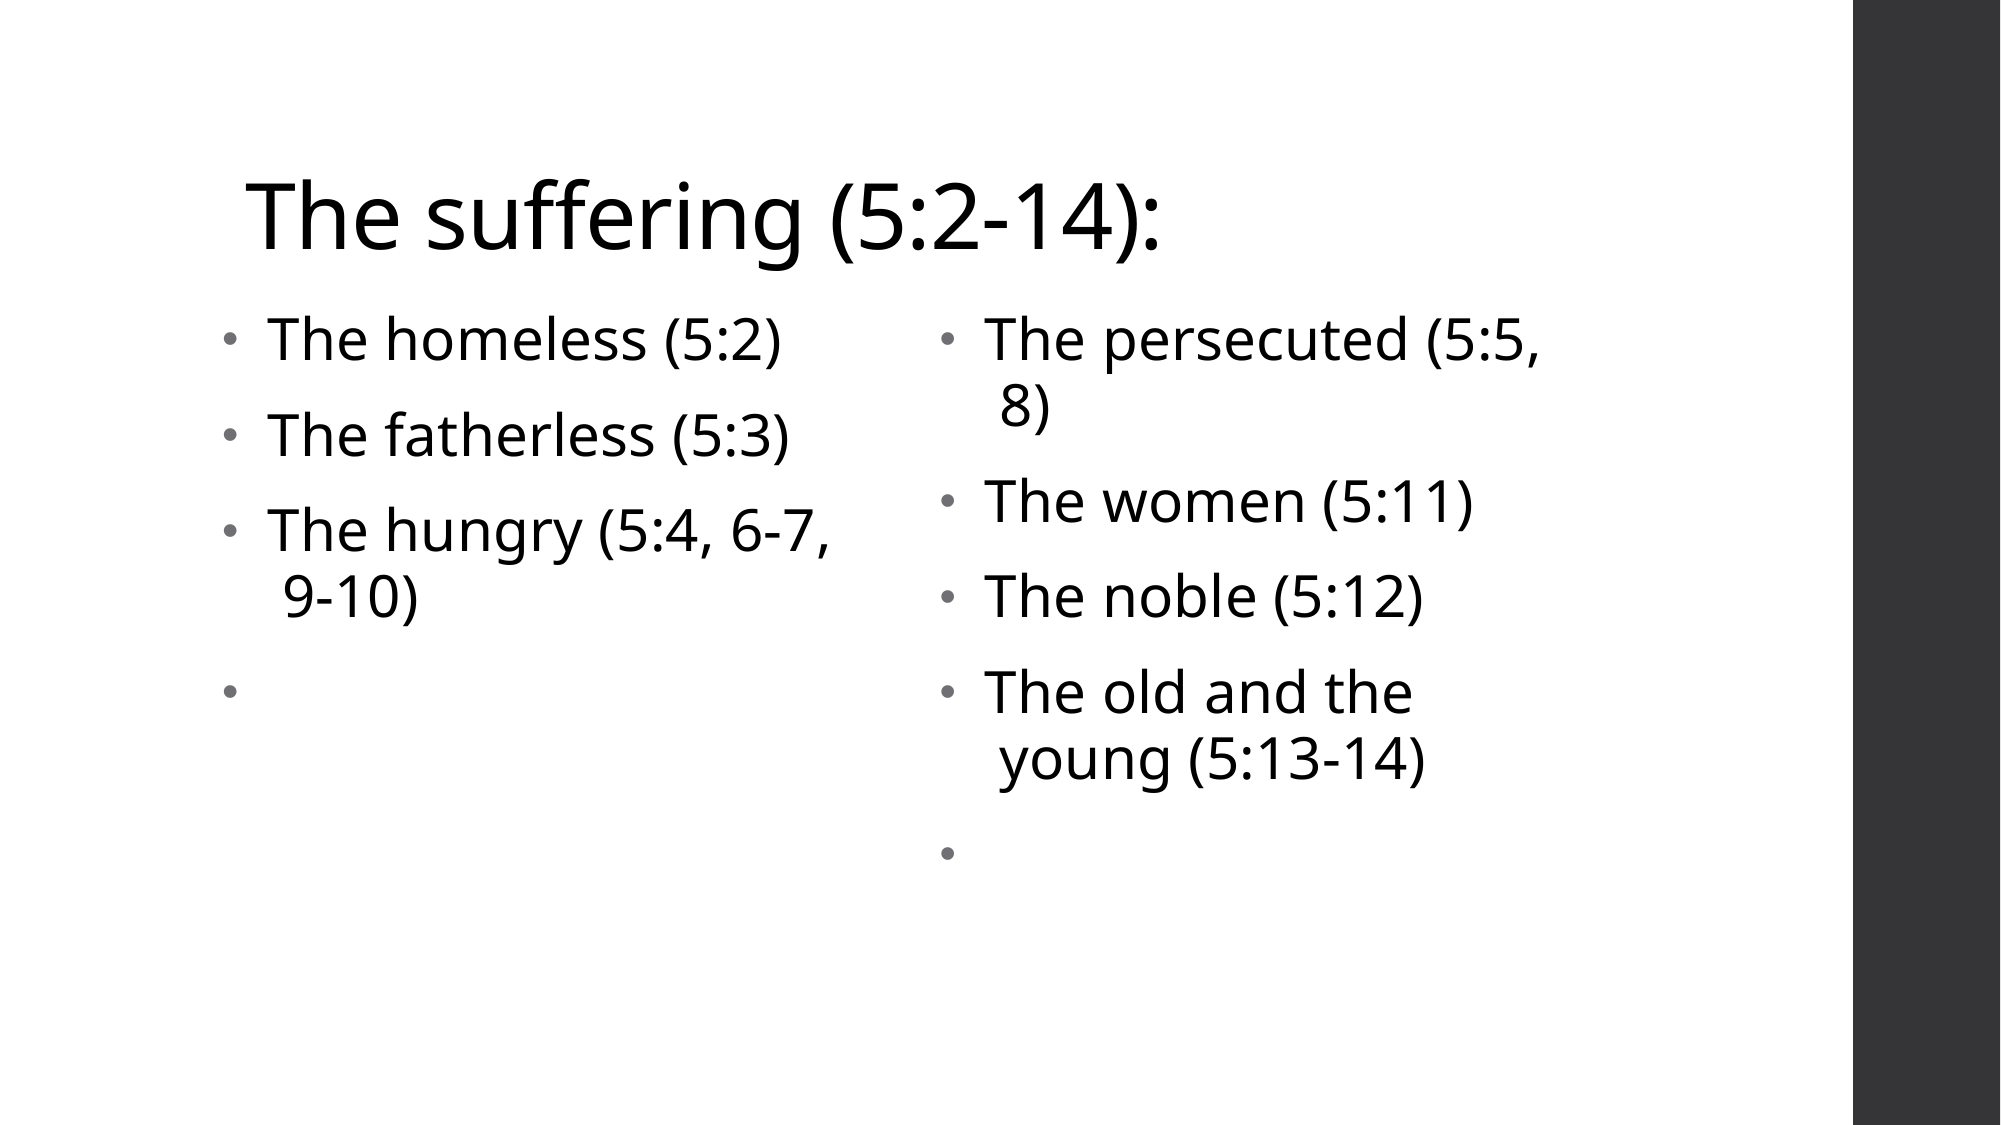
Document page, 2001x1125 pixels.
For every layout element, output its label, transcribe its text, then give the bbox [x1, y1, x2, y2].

title The suffering (5:2-14): [206, 60, 1797, 278]
list The homeless (5:2) The fatherless (5:3) The hungry (5:4, 6-7, 9-10) [207, 299, 900, 1014]
list The persecuted (5:5, 8) The women (5:11) The noble (5:12) The old and the young (5:13-14) [924, 299, 1617, 1014]
